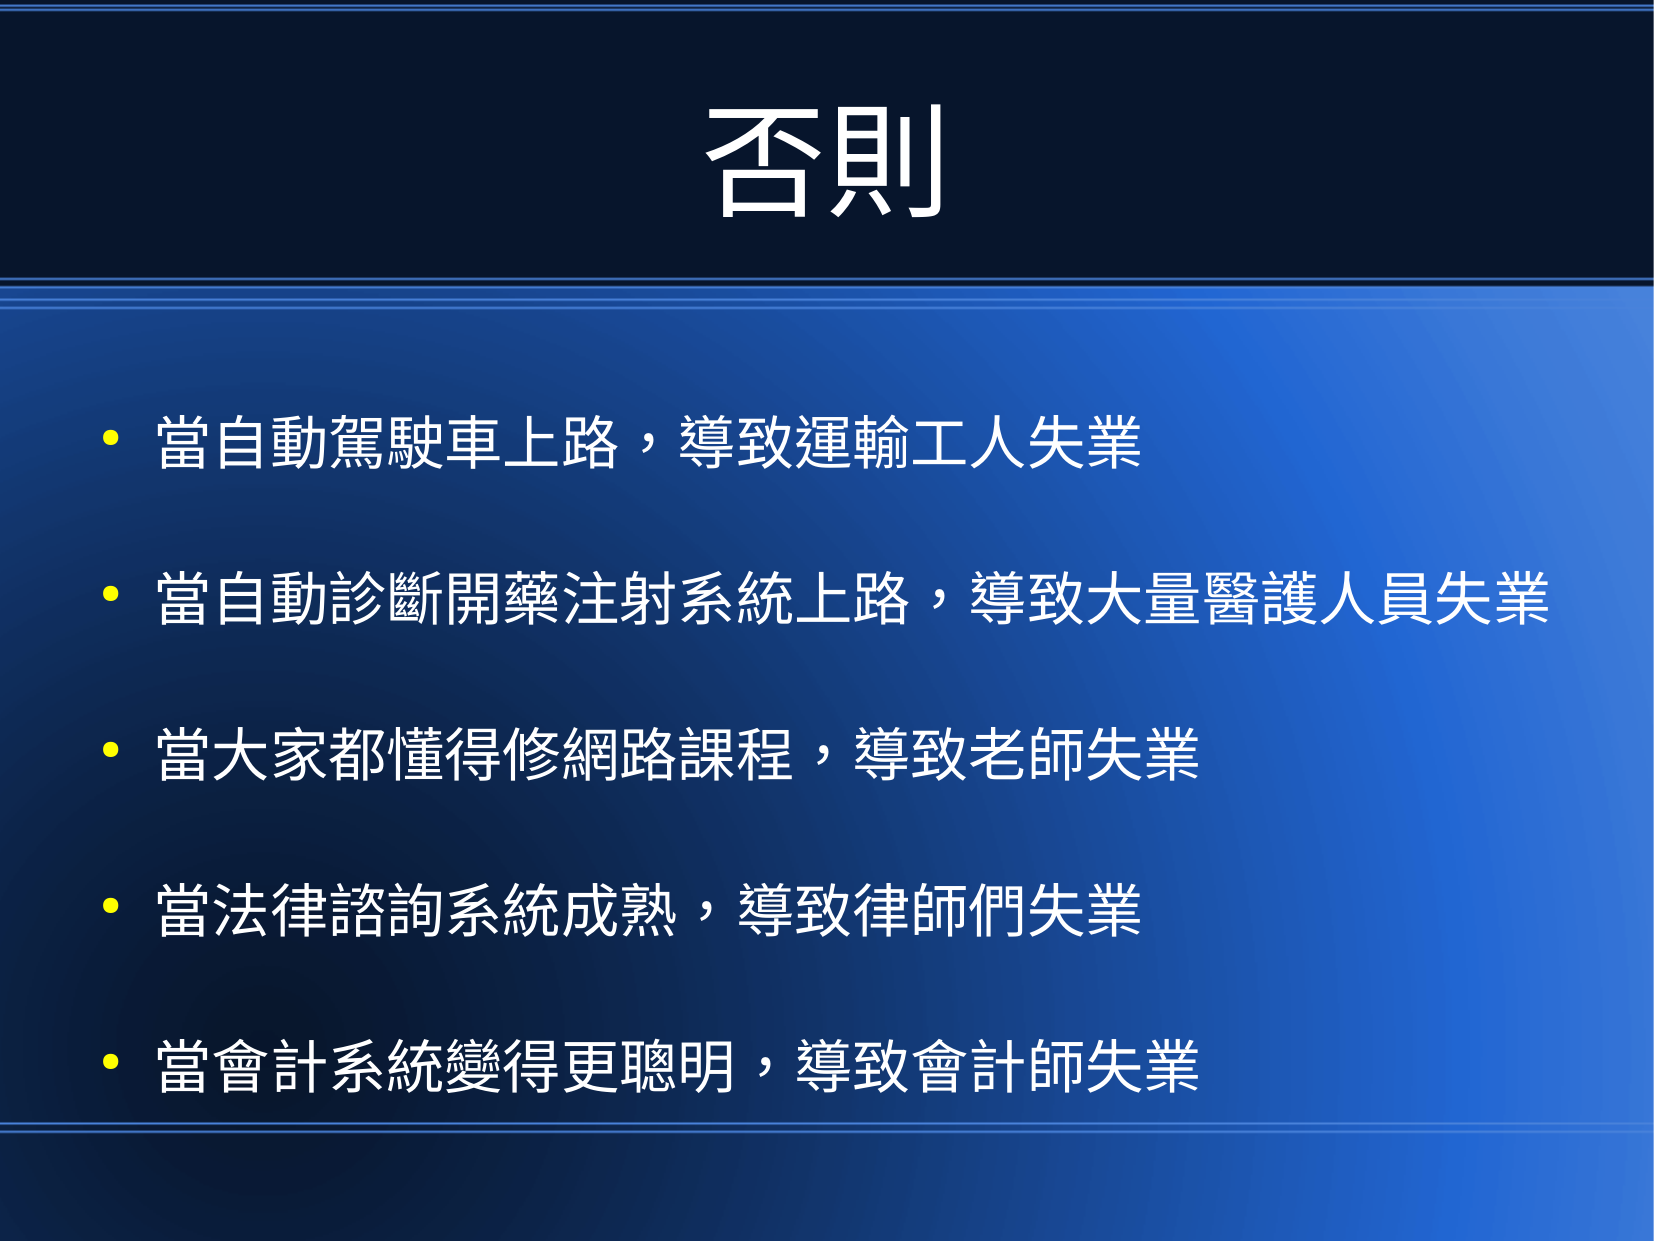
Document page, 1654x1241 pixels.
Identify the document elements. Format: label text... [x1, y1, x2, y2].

list 當自動駕駛車上路，導致運輸工人失業 當自動診斷開藥注射系統上路，導致大量醫護人員失業 當大家都懂得修網路課程，導致老師失業 當法律諮詢系統成熟，導致律師們失業 當會計系統變得更聰明，導致會計師失業 [82, 355, 1571, 1241]
picture [0, 0, 1654, 1241]
title 否則 [82, 49, 1571, 257]
